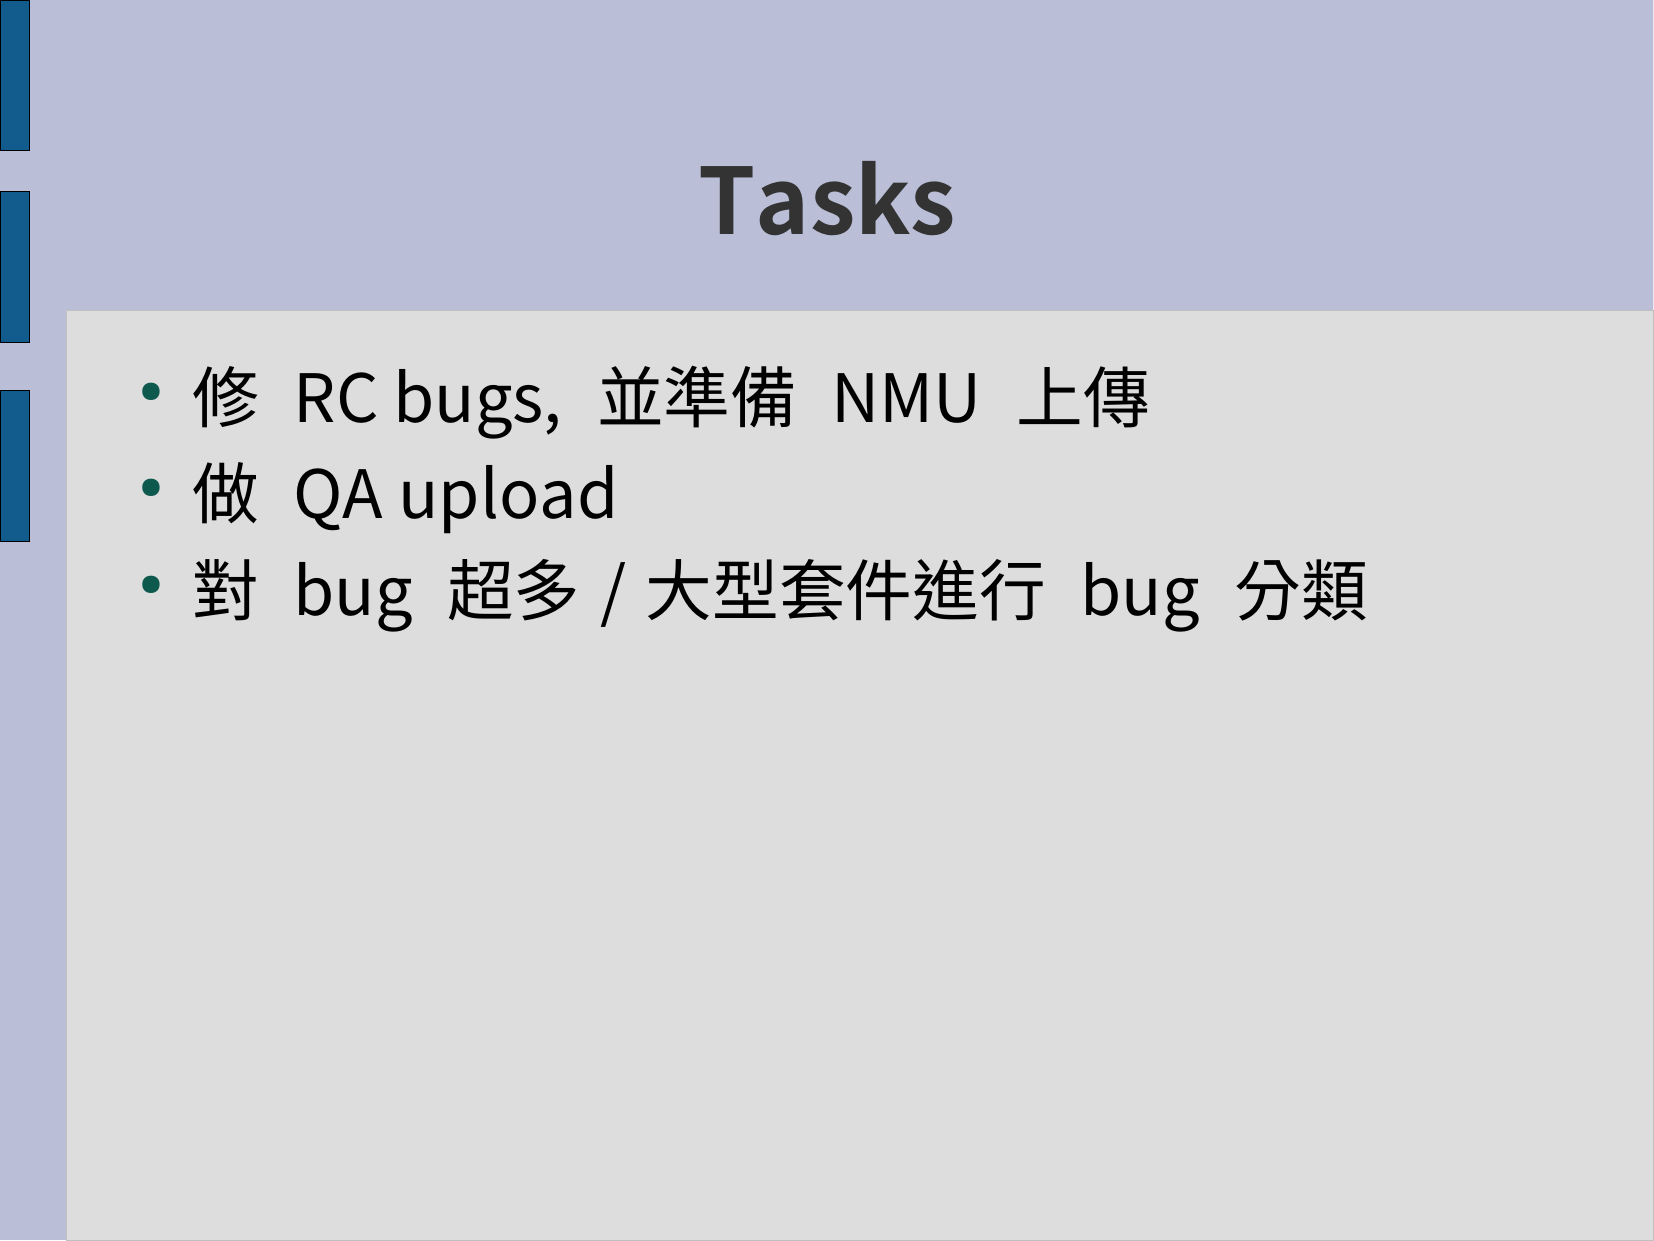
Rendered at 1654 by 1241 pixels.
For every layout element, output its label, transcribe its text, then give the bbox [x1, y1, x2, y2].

list 修 RC bugs, 並準備 NMU 上傳 做 QA upload 對 bug 超多/大型套件進行 bug 分類 [121, 344, 1534, 1164]
title Tasks [121, 91, 1534, 299]
